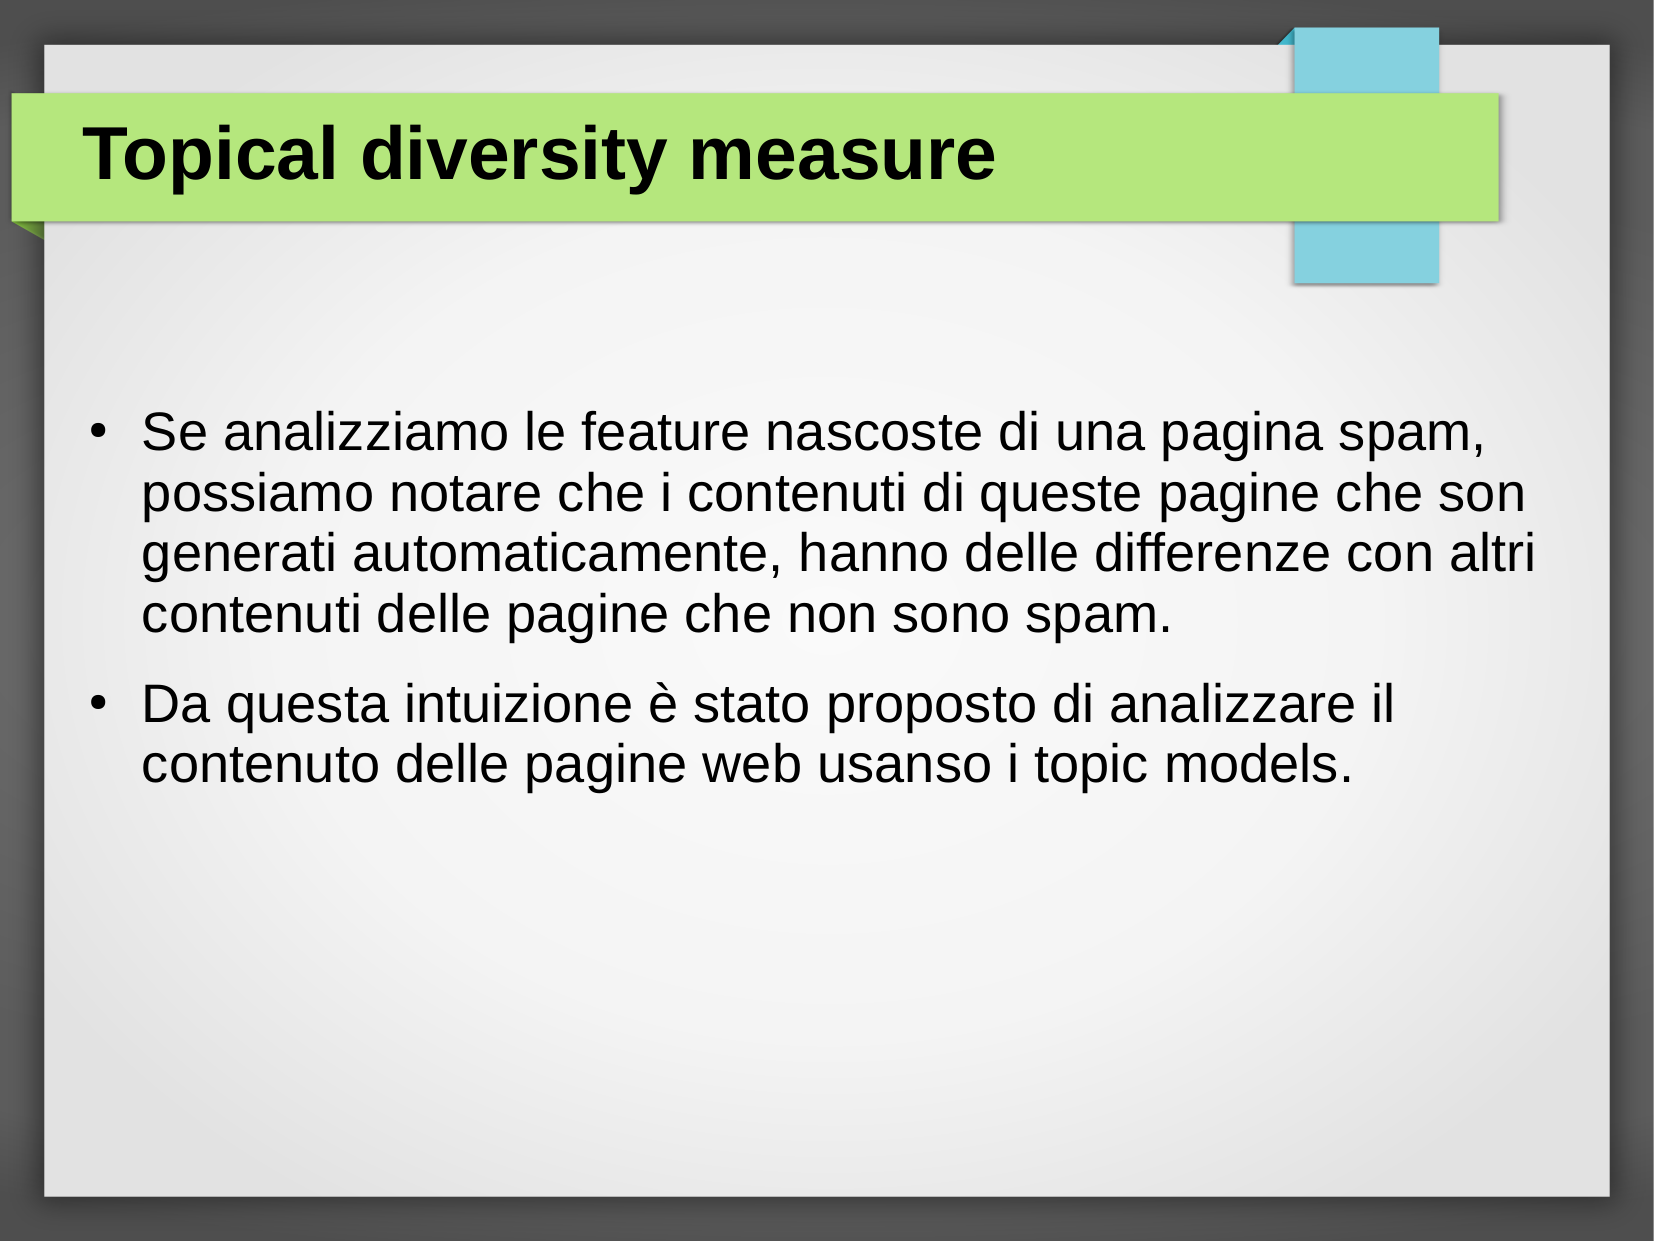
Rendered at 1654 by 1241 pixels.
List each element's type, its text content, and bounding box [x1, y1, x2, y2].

title Topical diversity measure [82, 94, 1264, 213]
list Se analizziamo le feature nascoste di una pagina spam, possiamo notare che i contenuti di queste pagine che son generati automaticamente, hanno delle differenze con altri contenuti delle pagine che non sono spam. Da questa intuizione è stato proposto di analizzare il contenuto delle pagine web usanso i topic models. [70, 401, 1548, 1040]
picture [0, 0, 1654, 1241]
